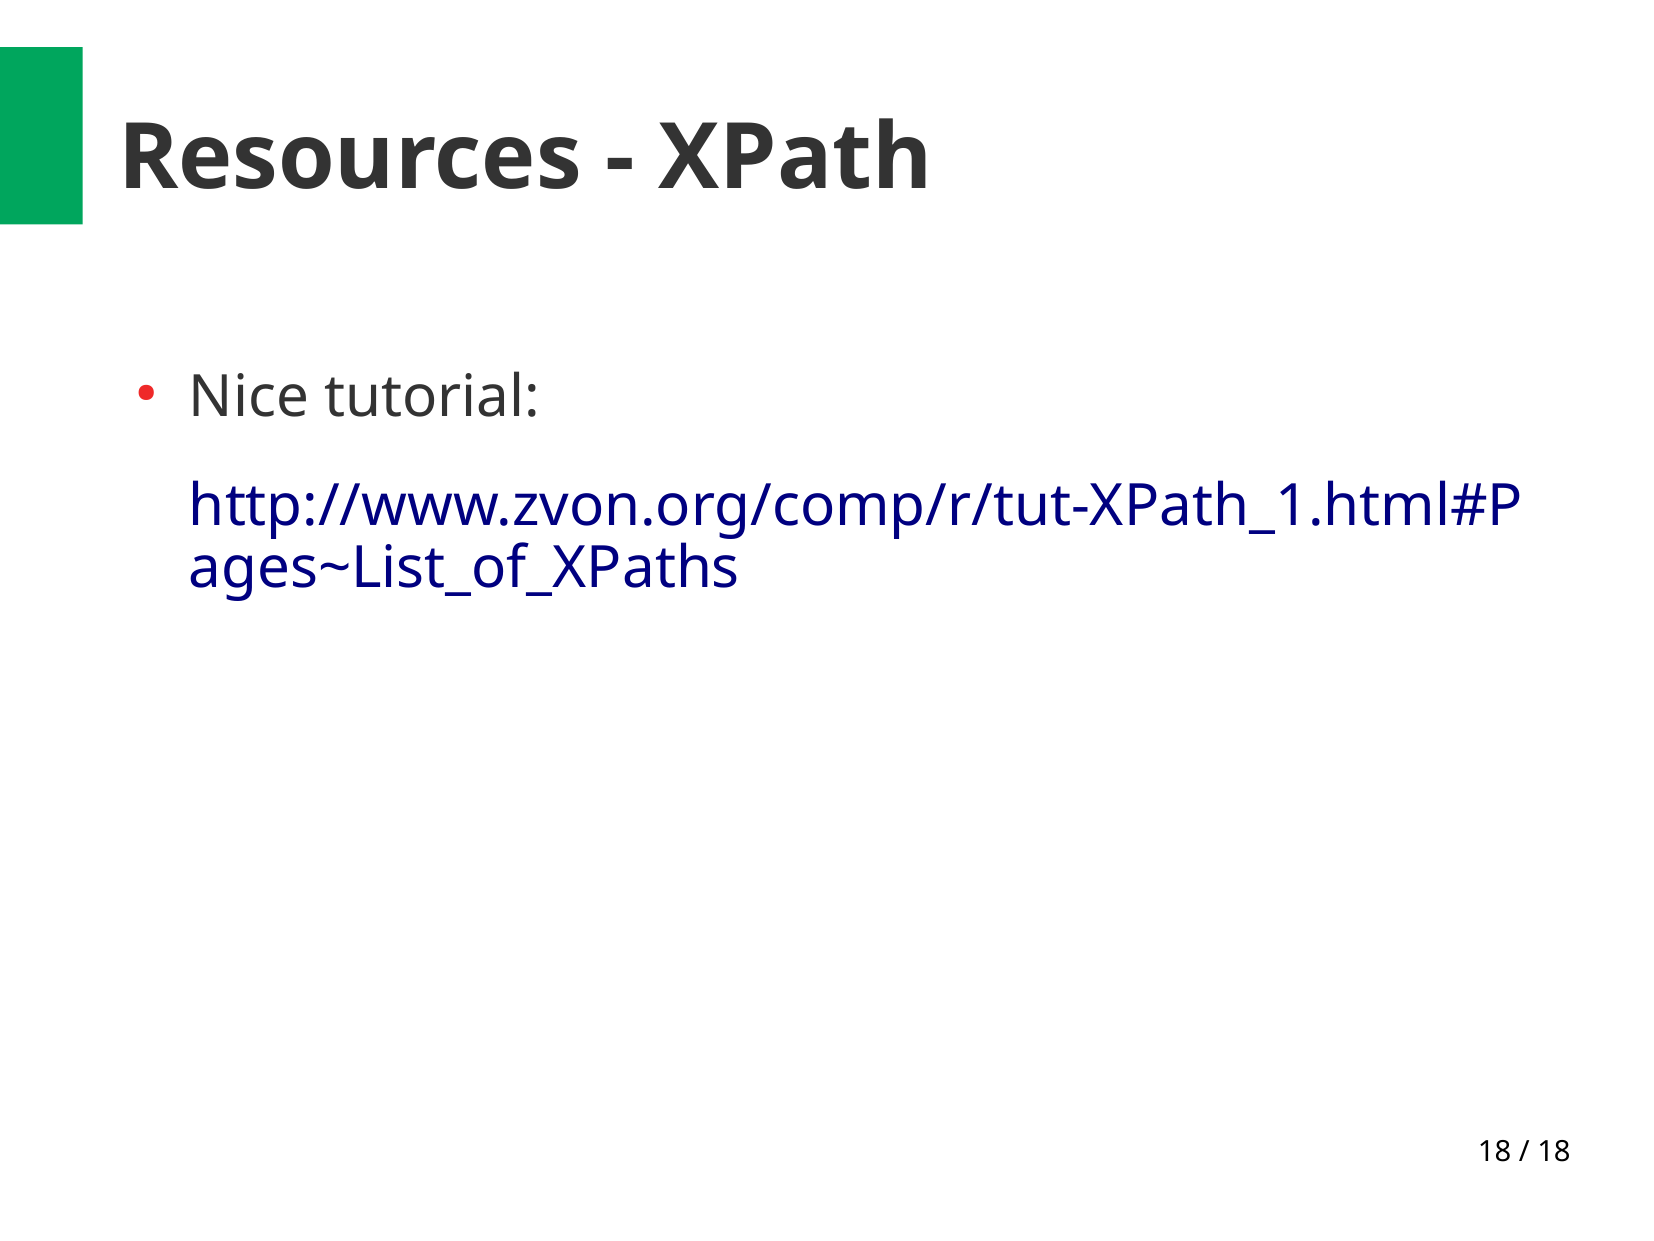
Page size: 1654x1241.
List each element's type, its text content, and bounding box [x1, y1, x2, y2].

title Resources - XPath [118, 49, 1571, 257]
list Nice tutorial: http://www.zvon.org/comp/r/tut-XPath_1.html#Pages~List_of_XPaths [118, 354, 1536, 1074]
